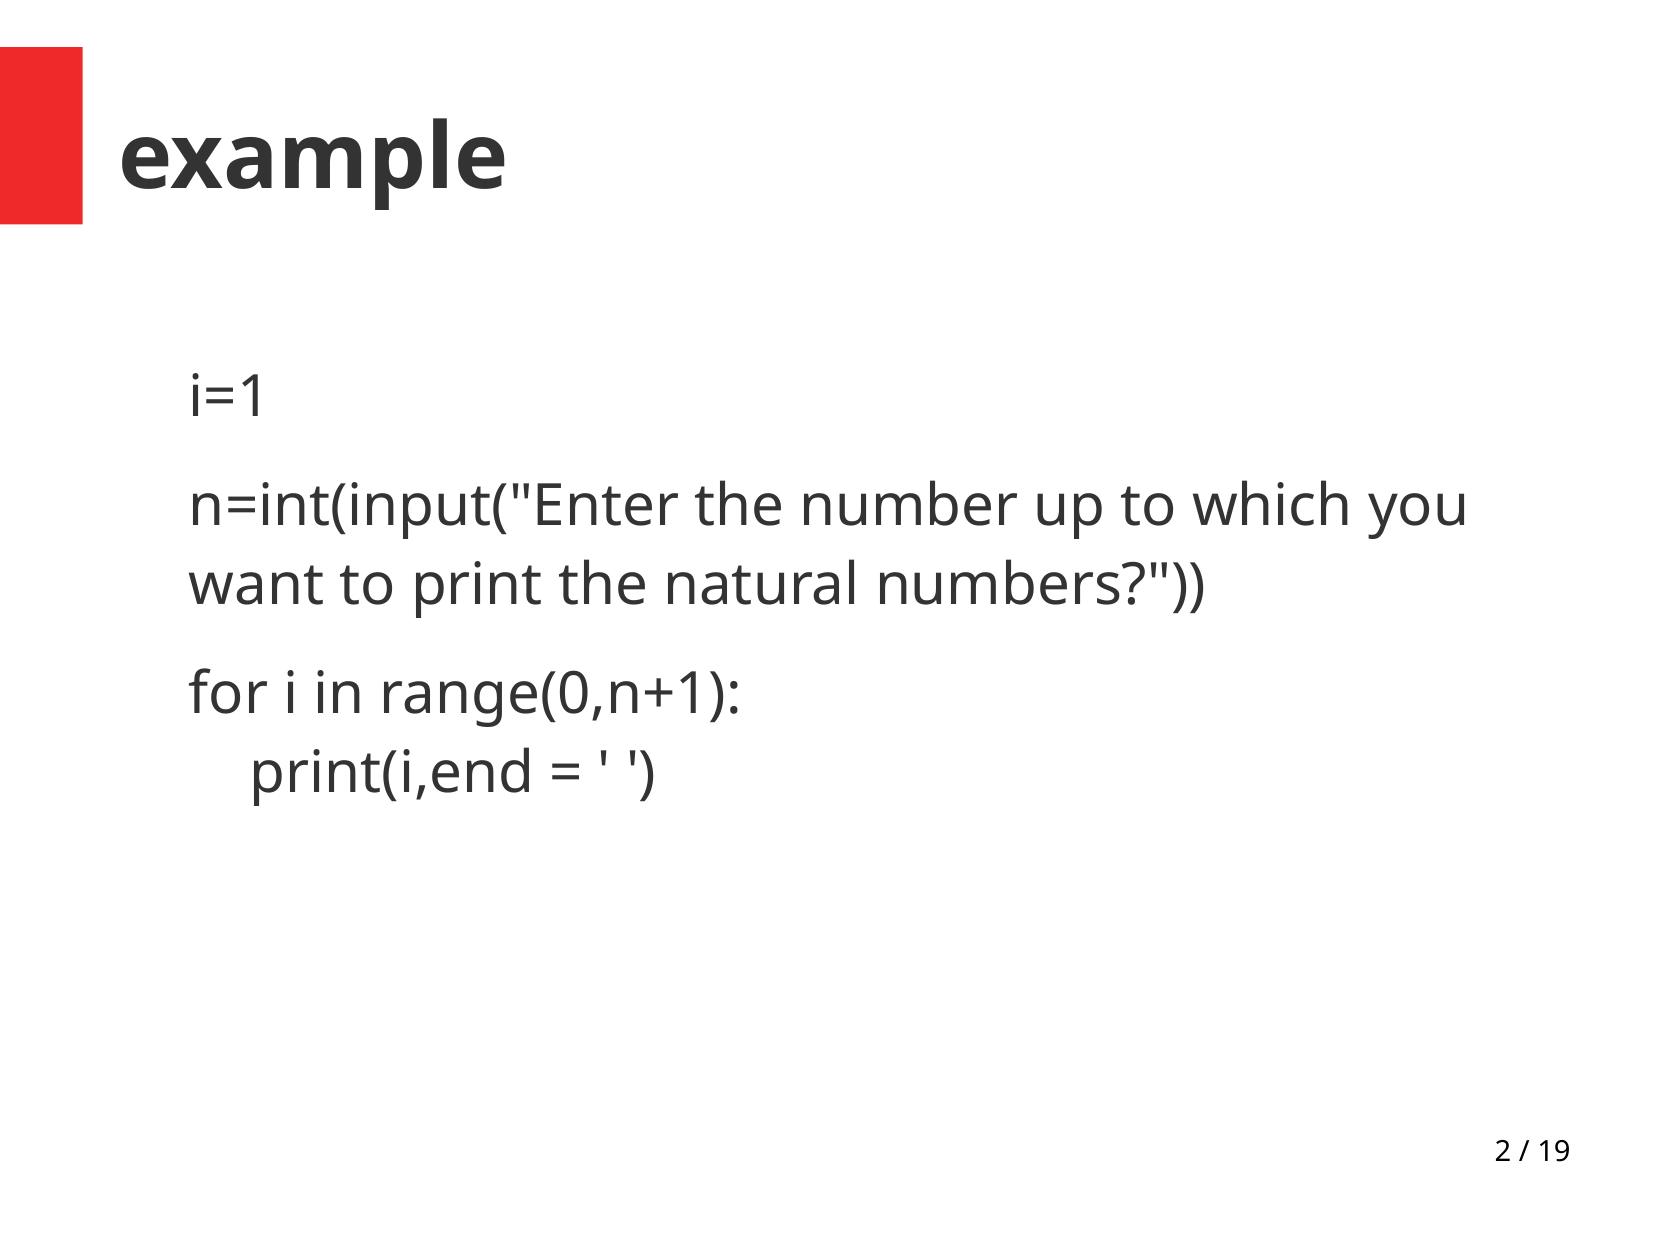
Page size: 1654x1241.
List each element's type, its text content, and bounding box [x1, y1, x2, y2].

list i=1 n=int(input("Enter the number up to which you want to print the natural numbers?")) for i in range(0,n+1): print(i,end = ' ') [118, 354, 1536, 1074]
title example [118, 49, 1571, 257]
